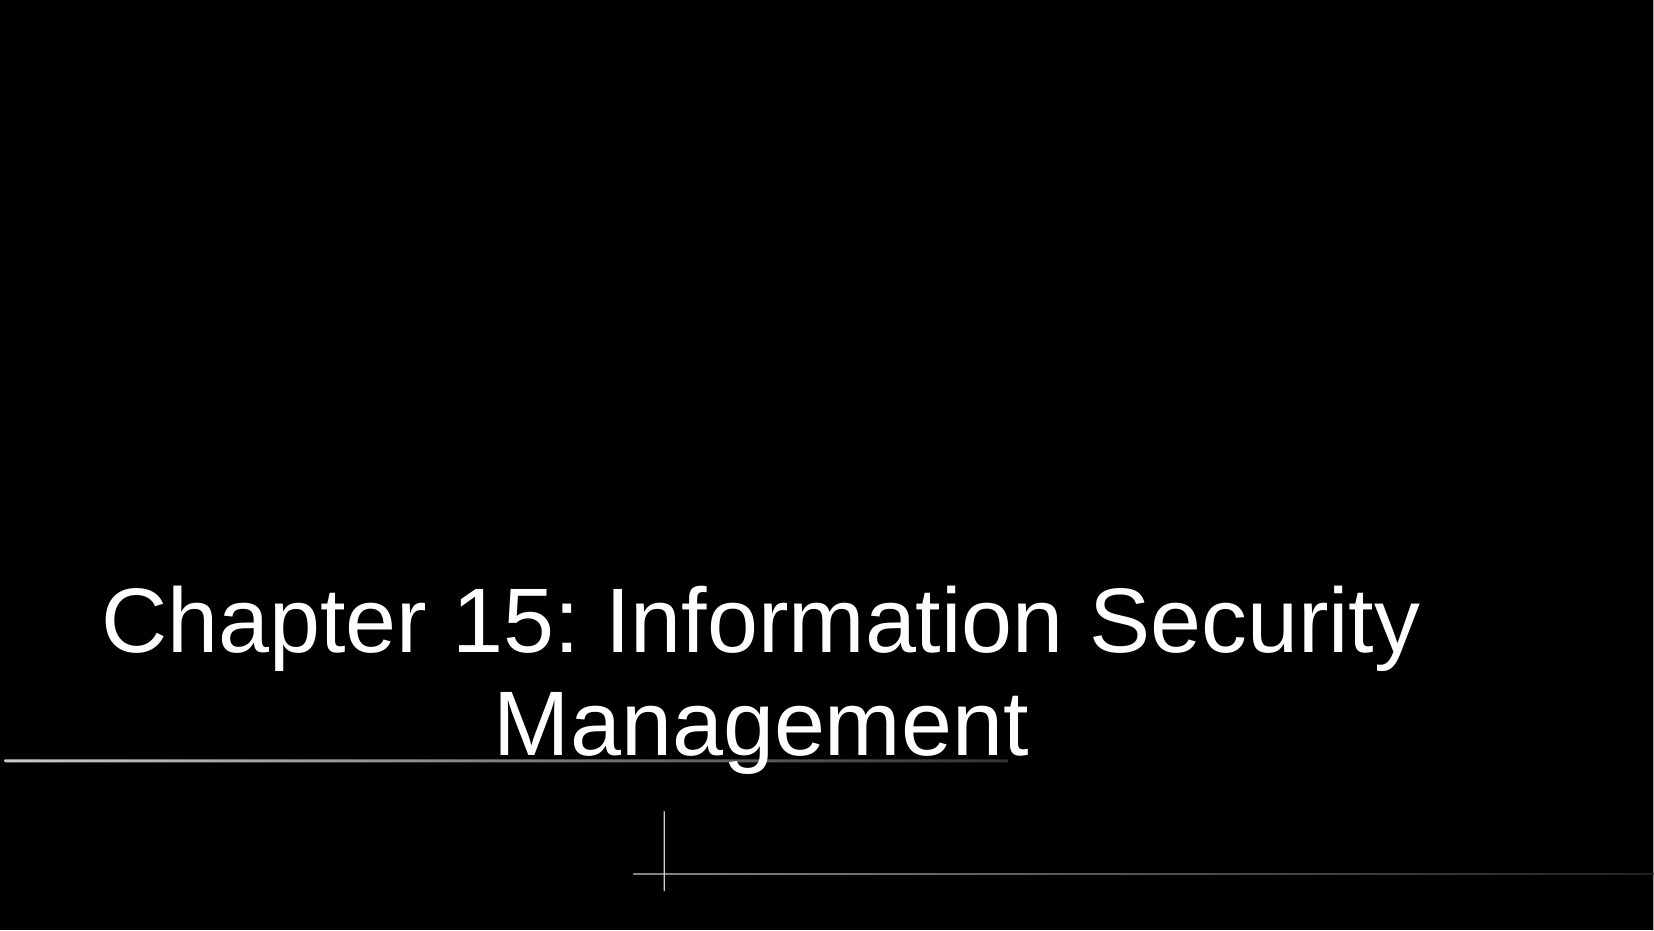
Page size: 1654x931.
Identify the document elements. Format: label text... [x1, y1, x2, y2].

title Chapter 15: Information Security Management [23, 569, 1501, 775]
